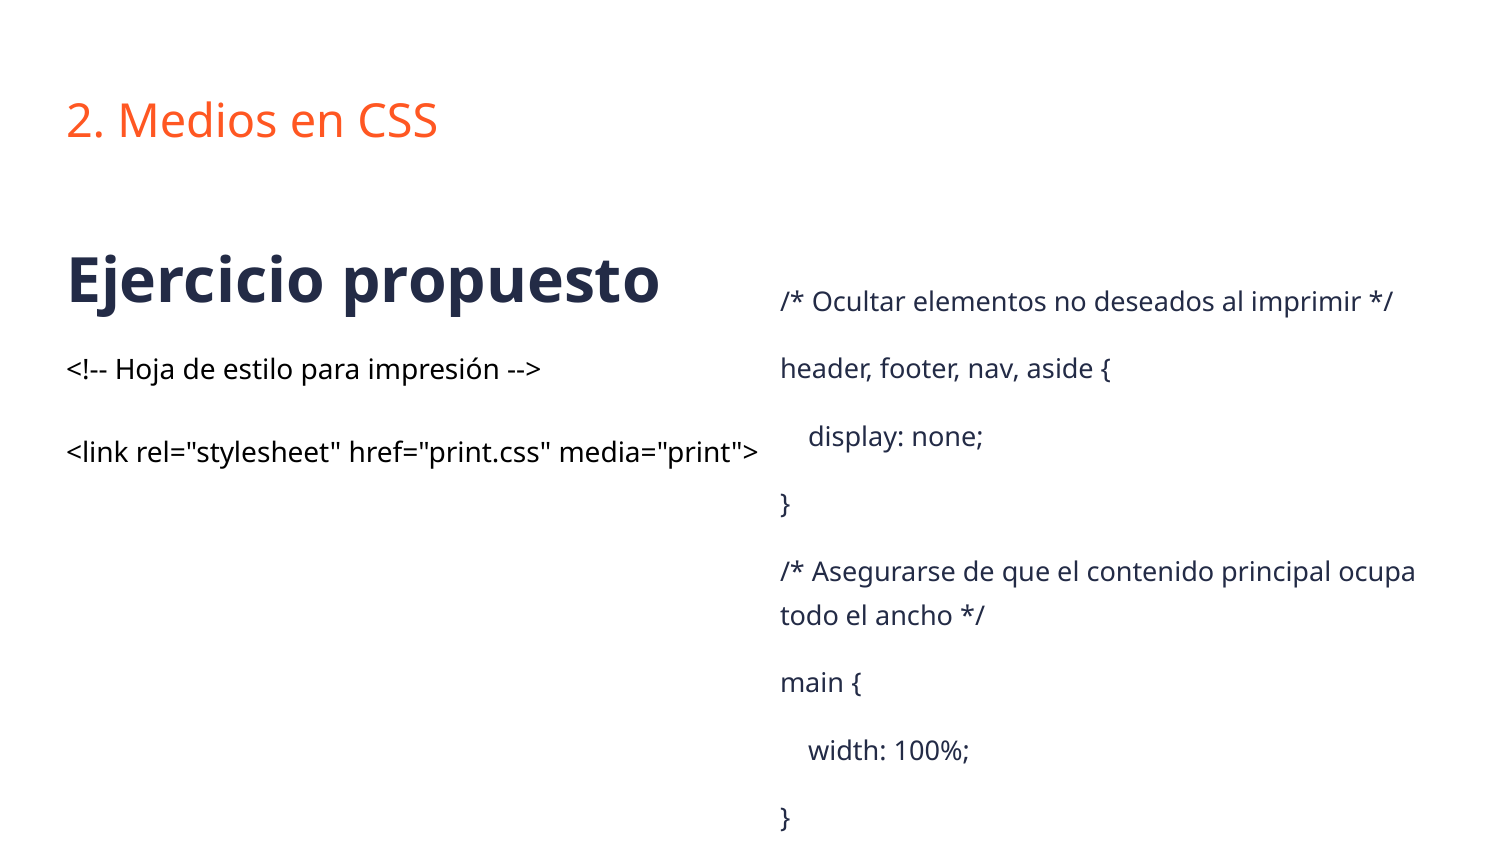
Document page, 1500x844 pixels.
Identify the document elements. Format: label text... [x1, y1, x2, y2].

title 2. Medios en CSS [51, 72, 1449, 167]
text_box /* Ocultar elementos no deseados al imprimir */ header, footer, nav, aside { display: none; } /* Asegurarse de que el contenido principal ocupa todo el ancho */ main { width: 100%; } [765, 257, 1485, 844]
list Ejercicio propuesto <!-- Hoja de estilo para impresión --> <link rel="stylesheet" href="print.css" media="print"> [51, 189, 1449, 832]
